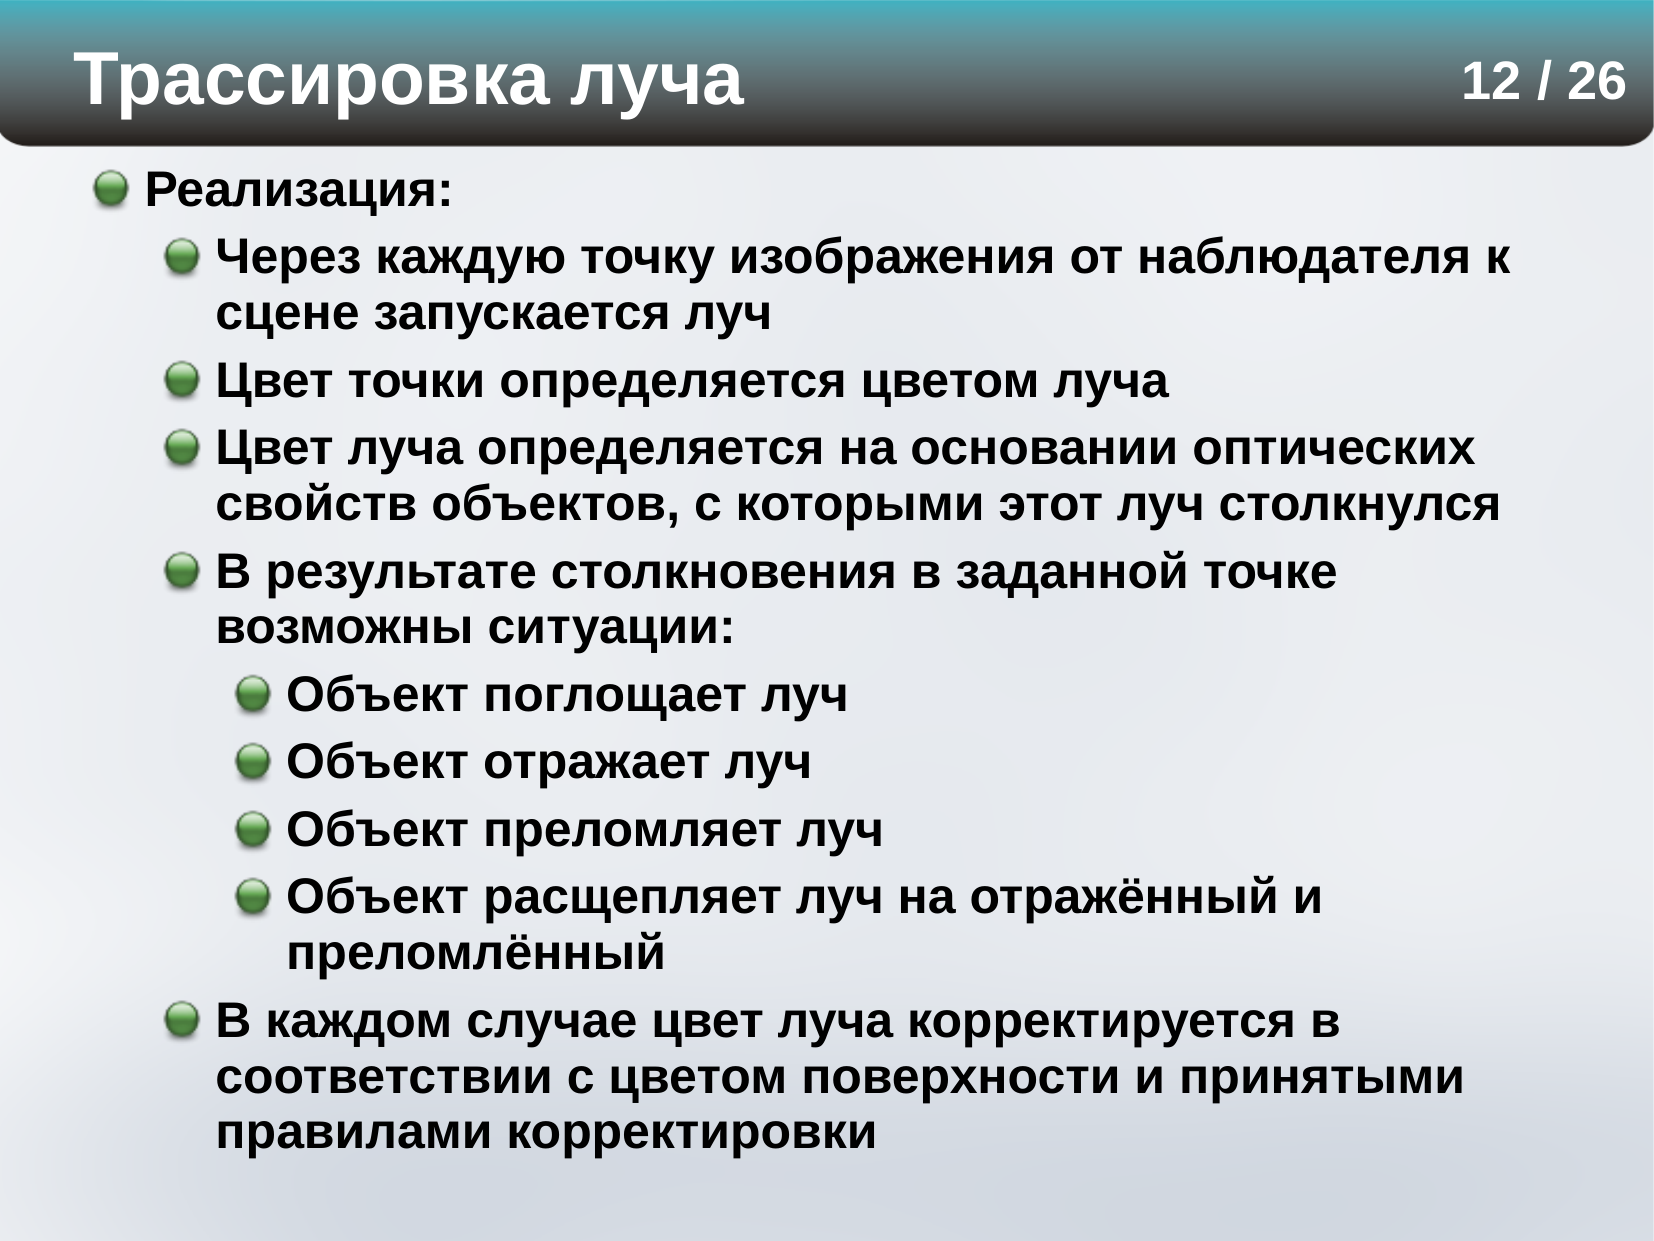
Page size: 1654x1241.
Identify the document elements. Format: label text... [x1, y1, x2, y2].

picture [0, 0, 1654, 1241]
text_box Трассировка луча [59, 29, 1300, 129]
text_box <номер> / 26 [1446, 42, 1654, 179]
text_box Реализация: Через каждую точку изображения от наблюдателя к сцене запускается луч Цвет точки определяется цветом луча Цвет луча определяется на основании оптических свойств объектов, с которыми этот луч столкнулся В результате столкновения в заданной точке возможны ситуации: Объект поглощает луч Объект отражает луч Объект преломляет луч Объект расщепляет луч на отражённый и преломлённый В каждом случае цвет луча корректируется в соответствии с цветом поверхности и принятыми правилами корректировки [70, 153, 1625, 1167]
